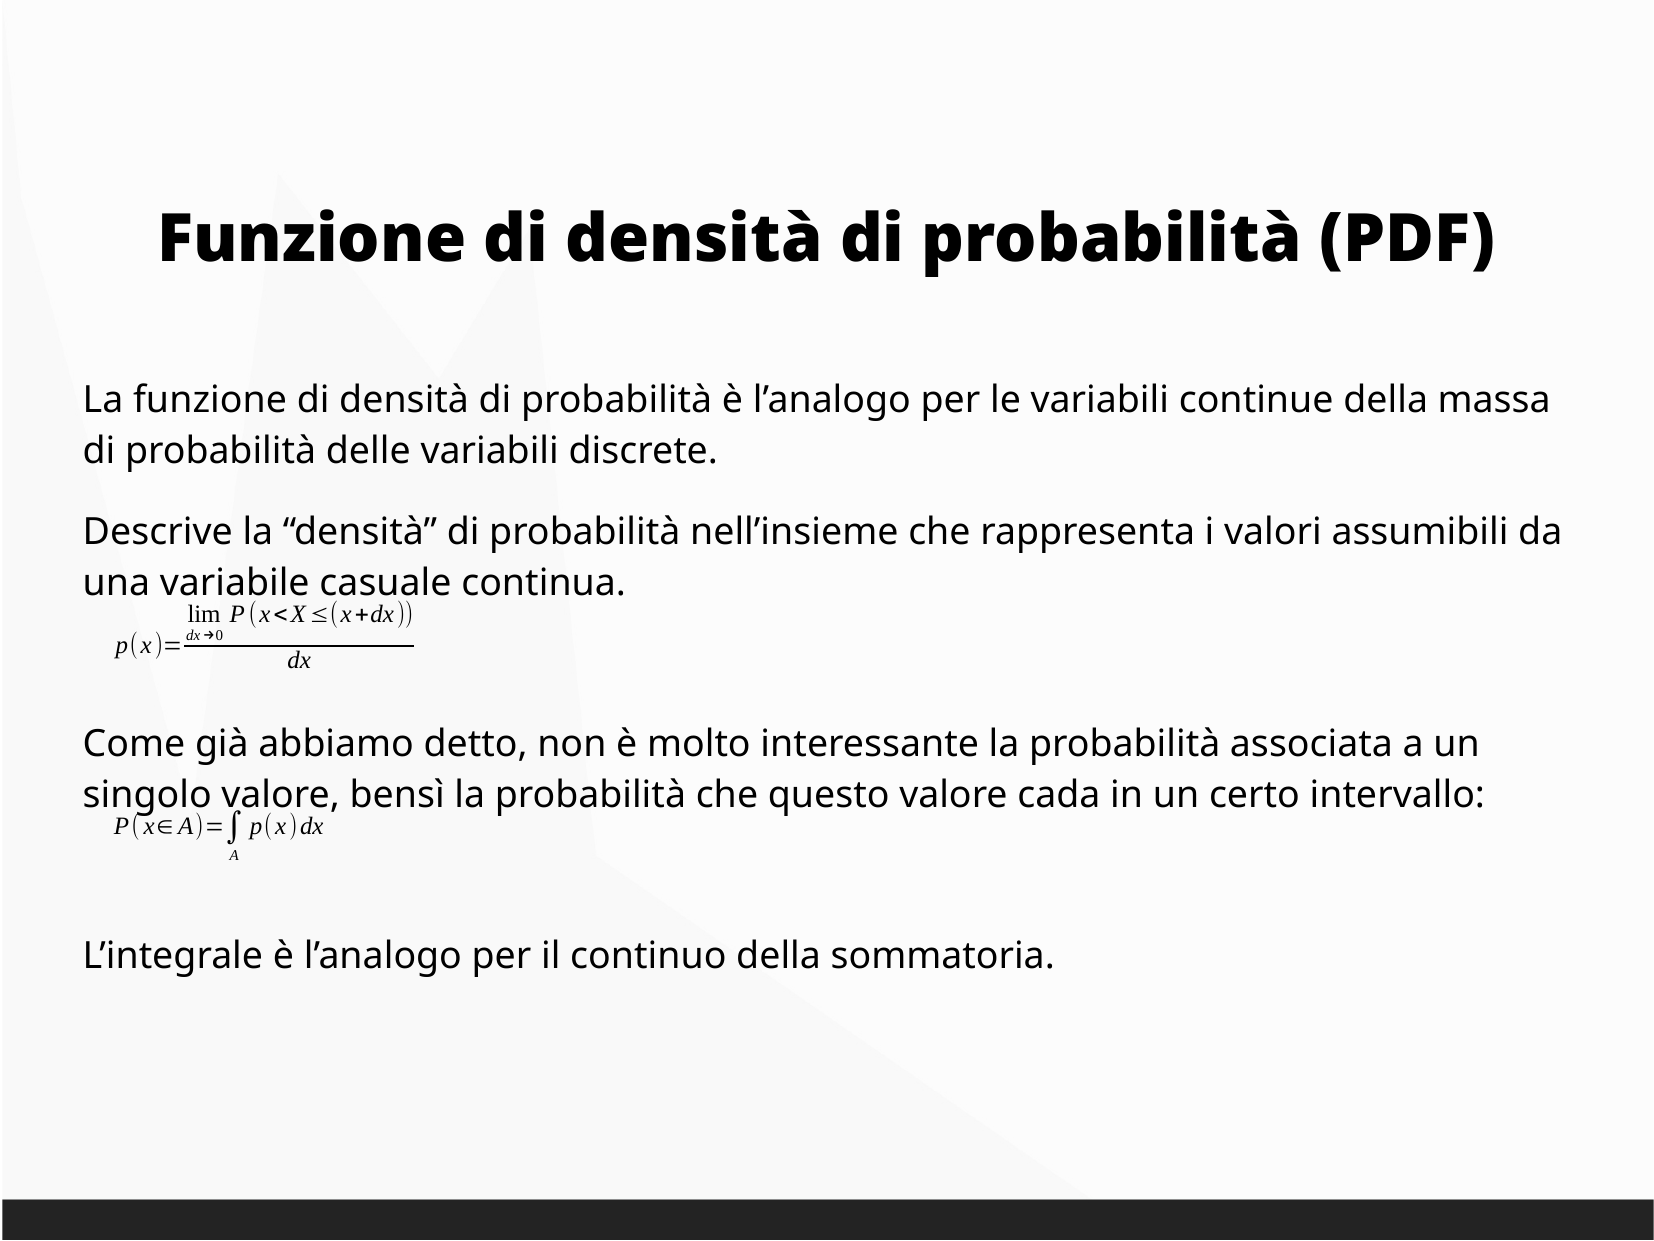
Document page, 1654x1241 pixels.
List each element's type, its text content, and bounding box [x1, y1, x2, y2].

chart [112, 598, 416, 676]
list La funzione di densità di probabilità è l’analogo per le variabili continue della massa di probabilità delle variabili discrete. Descrive la “densità” di probabilità nell’insieme che rappresenta i valori assumibili da una variabile casuale continua. Come già abbiamo detto, non è molto interessante la probabilità associata a un singolo valore, bensì la probabilità che questo valore cada in un certo intervallo: L’integrale è l’analogo per il continuo della sommatoria. [82, 372, 1571, 1093]
title Funzione di densità di probabilità (PDF) [82, 132, 1571, 340]
chart [112, 808, 325, 863]
picture [2, 0, 1654, 1241]
